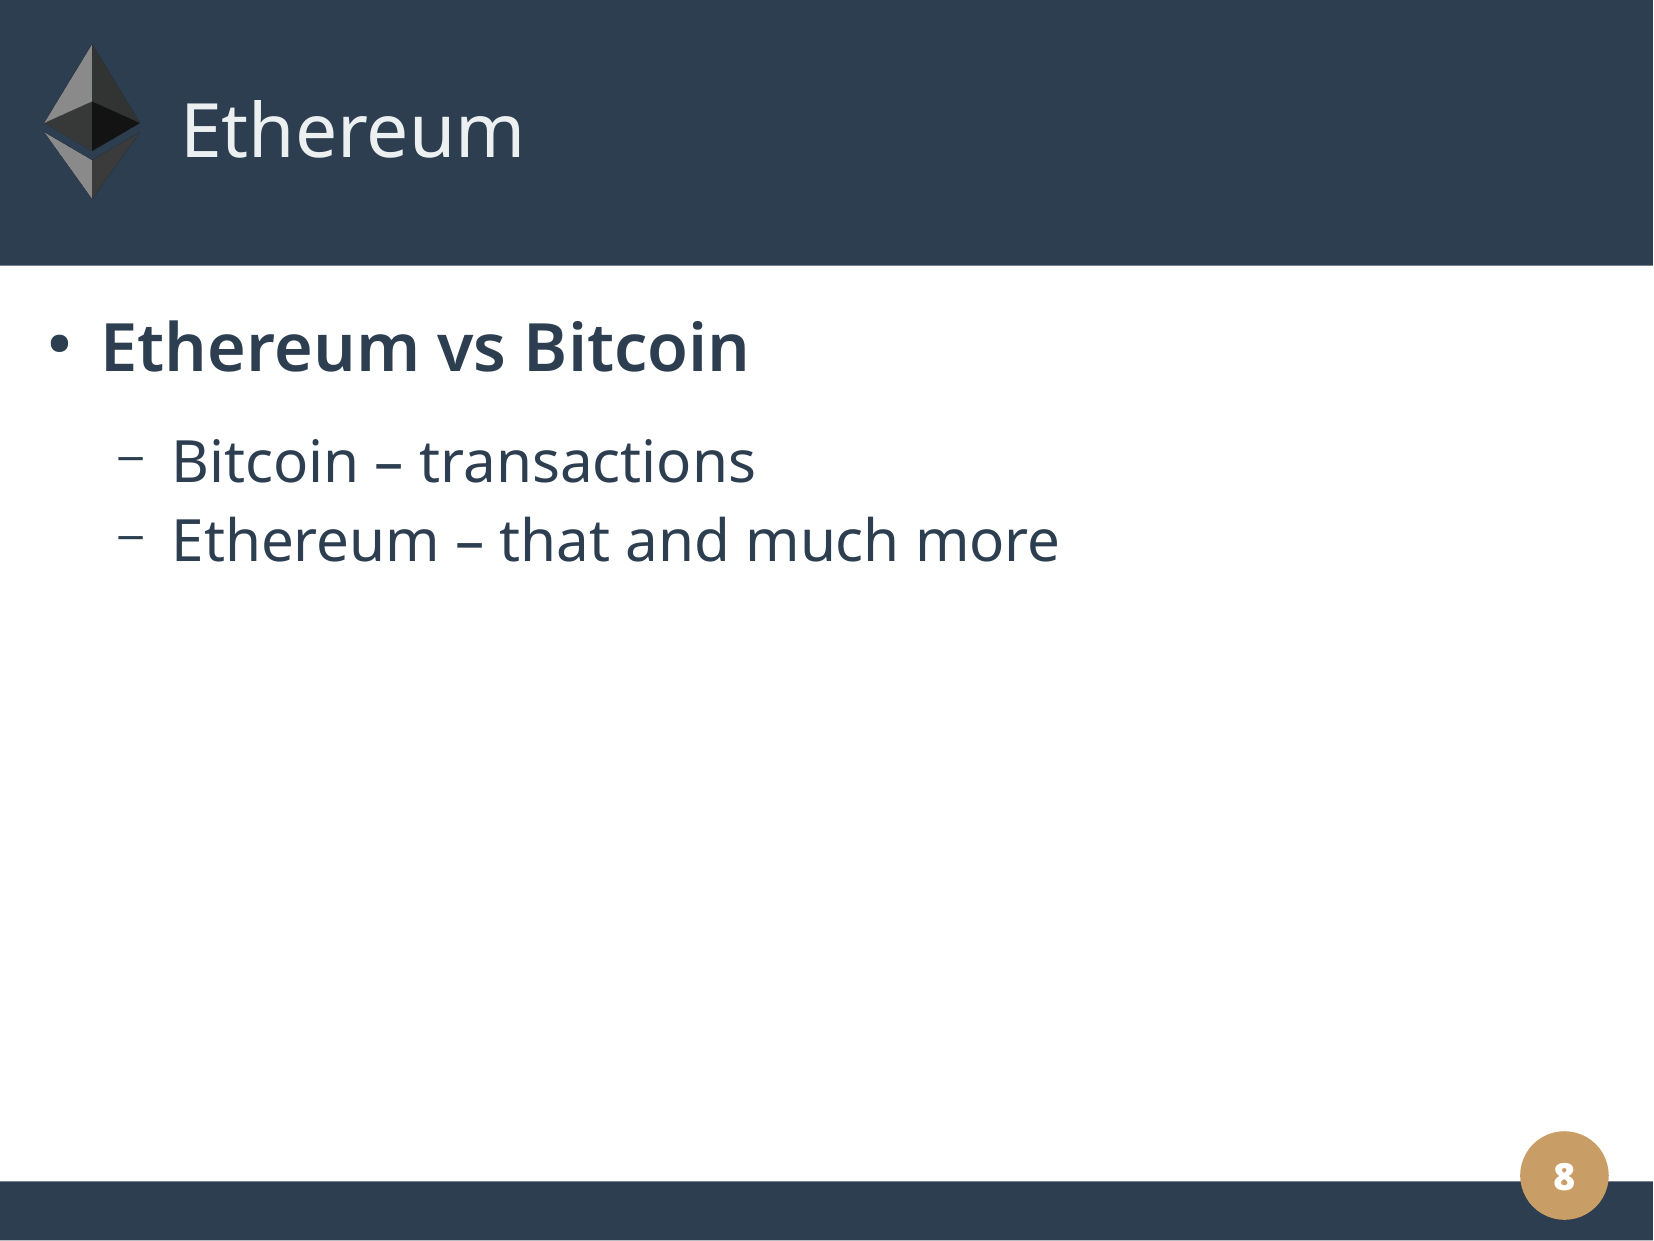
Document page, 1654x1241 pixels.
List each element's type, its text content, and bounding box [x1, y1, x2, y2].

title Ethereum [179, 49, 1594, 207]
picture [44, 44, 140, 199]
list Ethereum vs Bitcoin Bitcoin – transactions Ethereum – that and much more [29, 300, 1565, 1126]
